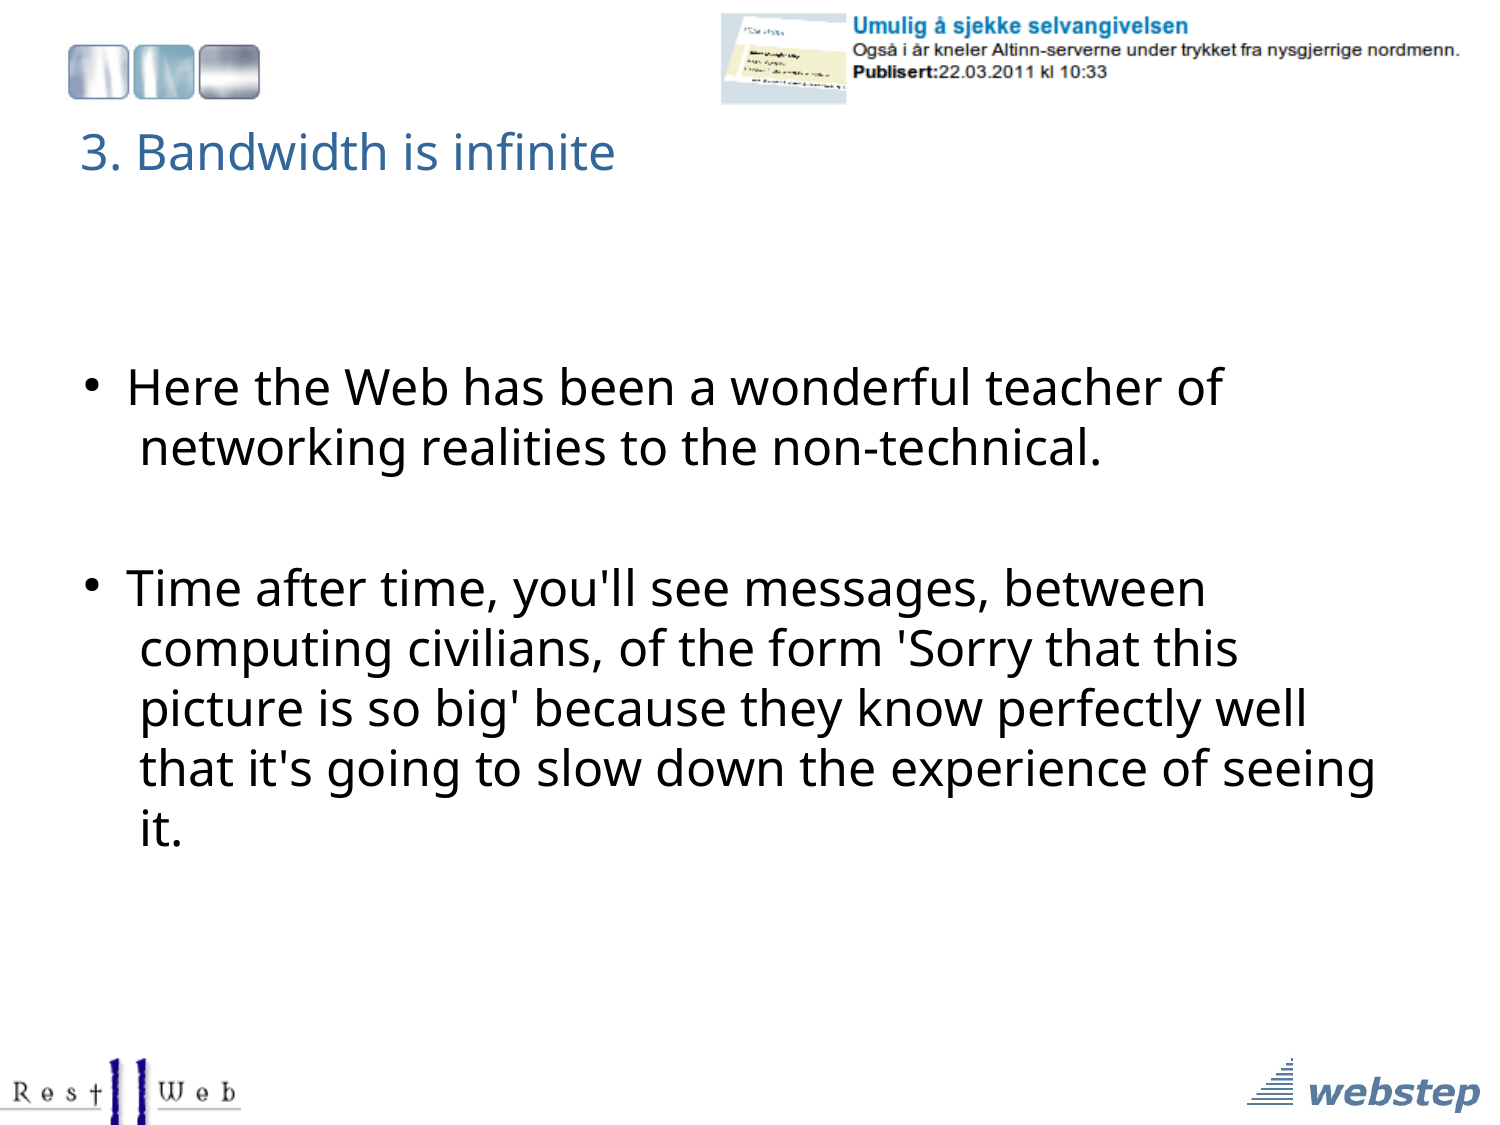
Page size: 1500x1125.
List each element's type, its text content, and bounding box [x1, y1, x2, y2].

picture [712, 4, 1496, 113]
title 3. Bandwidth is infinite [72, 73, 1423, 228]
picture [0, 1057, 241, 1125]
picture [64, 42, 266, 104]
picture [1234, 1047, 1495, 1118]
list Here the Web has been a wonderful teacher of networking realities to the non-technical. Time after time, you'll see messages, between computing civilians, of the form 'Sorry that this picture is so big' because they know perfectly well that it's going to slow down the experience of seeing it. [74, 277, 1423, 1020]
